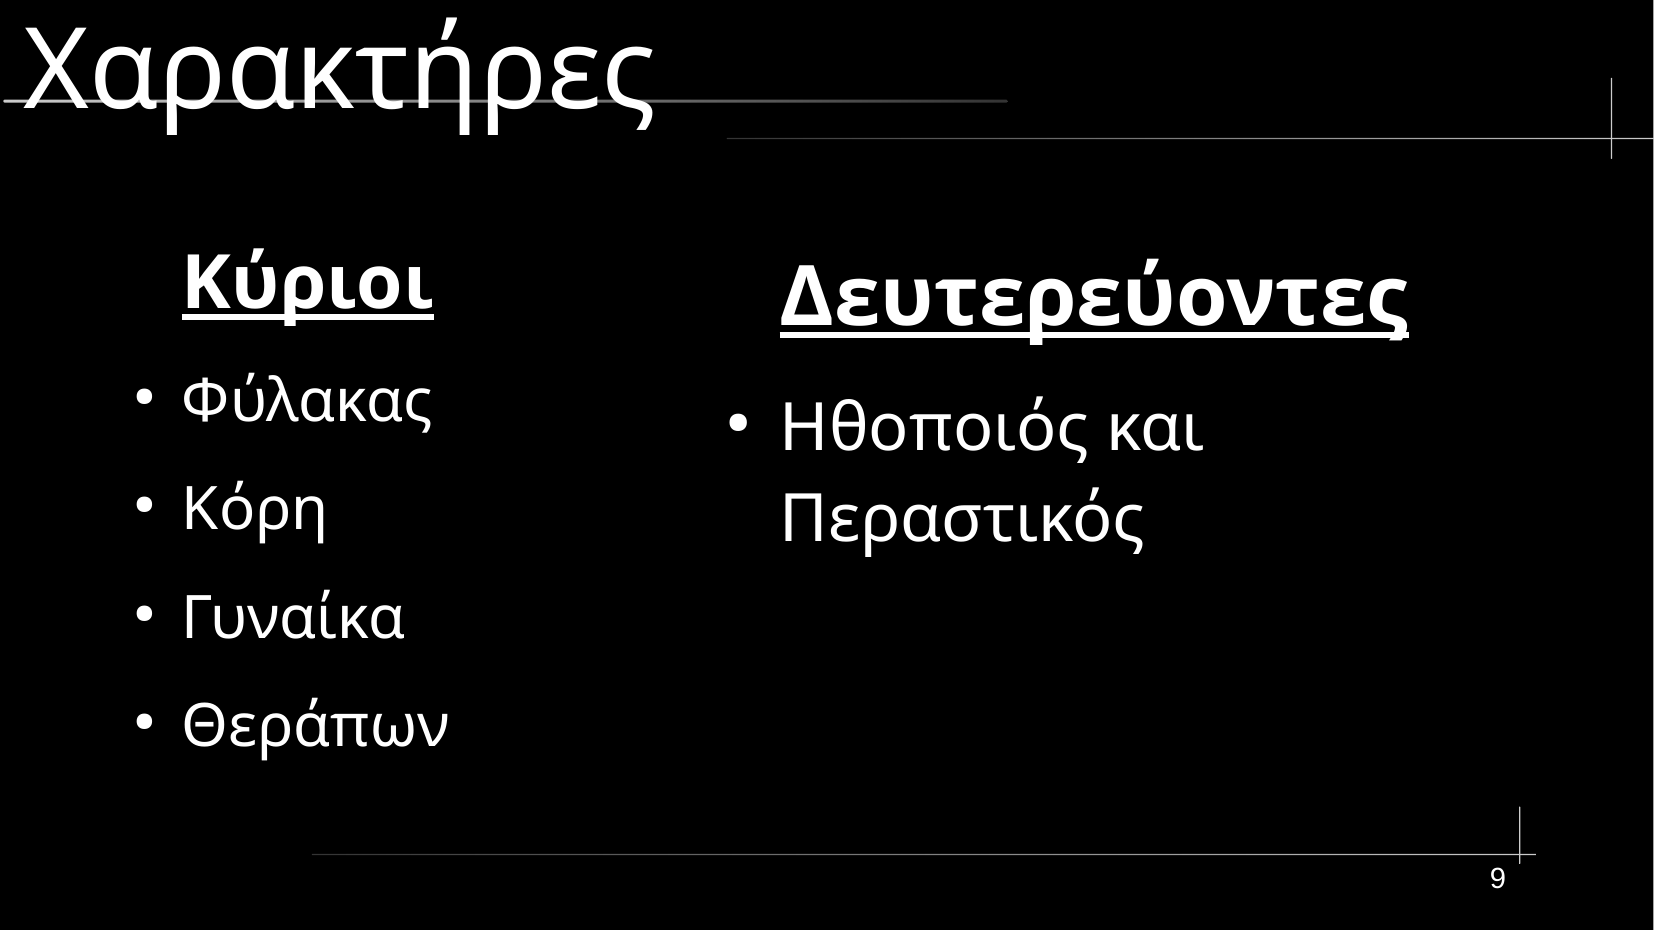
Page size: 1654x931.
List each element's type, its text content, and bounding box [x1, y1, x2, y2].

list Κύριοι Φύλακας Κόρη Γυναίκα Θεράπων [118, 228, 845, 768]
title Χαρακτήρες [23, 8, 1589, 122]
list Δευτερεύοντες Ηθοποιός και Περαστικός [708, 236, 1435, 776]
